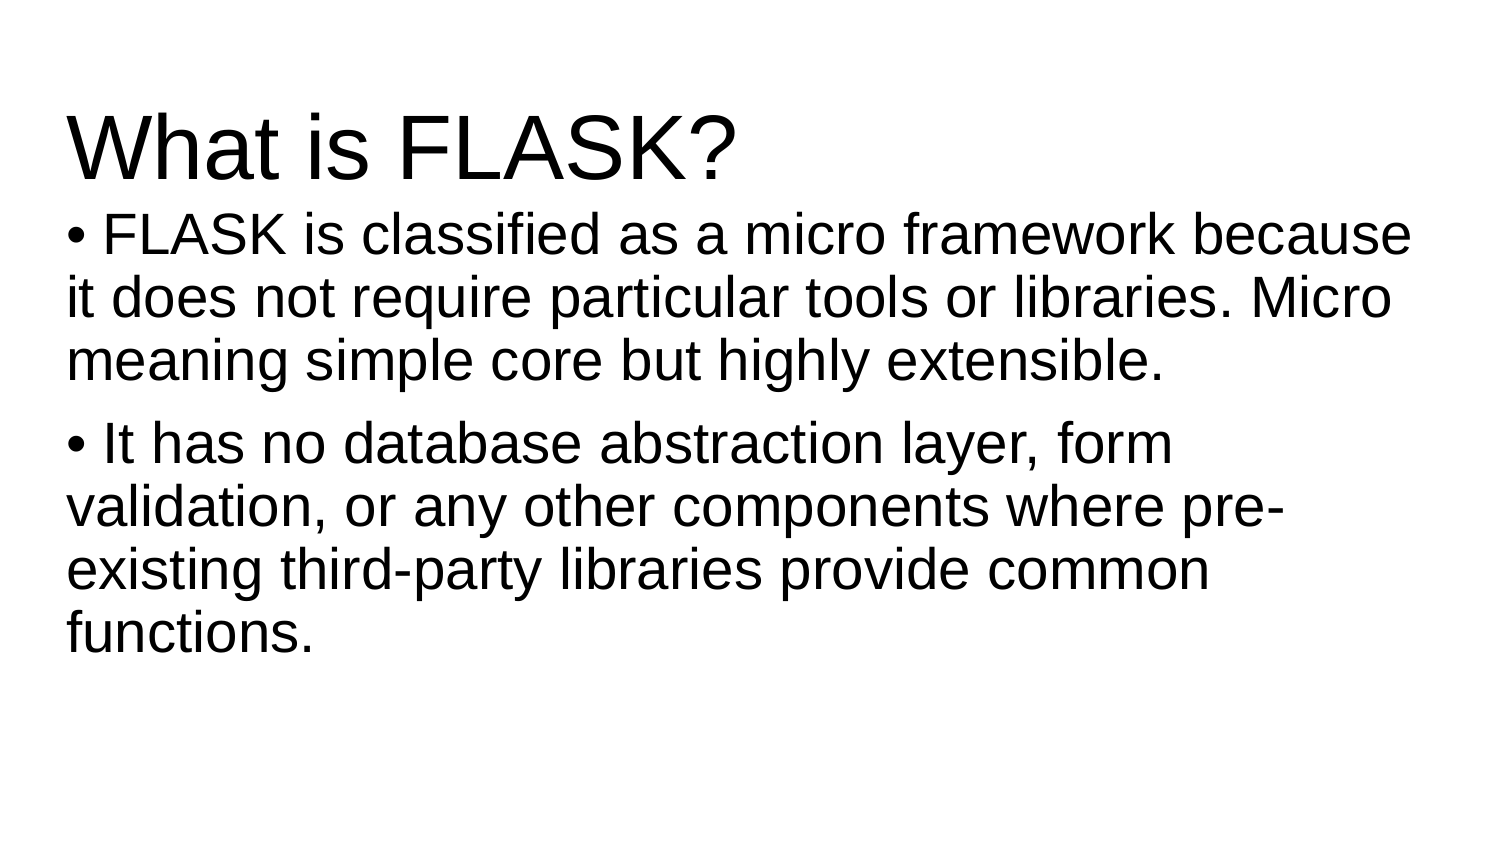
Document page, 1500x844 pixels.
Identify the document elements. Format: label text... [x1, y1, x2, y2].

title What is FLASK? [51, 72, 1449, 167]
list • FLASK is classified as a micro framework because it does not require particular tools or libraries. Micro meaning simple core but highly extensible. • It has no database abstraction layer, form validation, or any other components where pre-existing third-party libraries provide common functions. [51, 189, 1449, 750]
